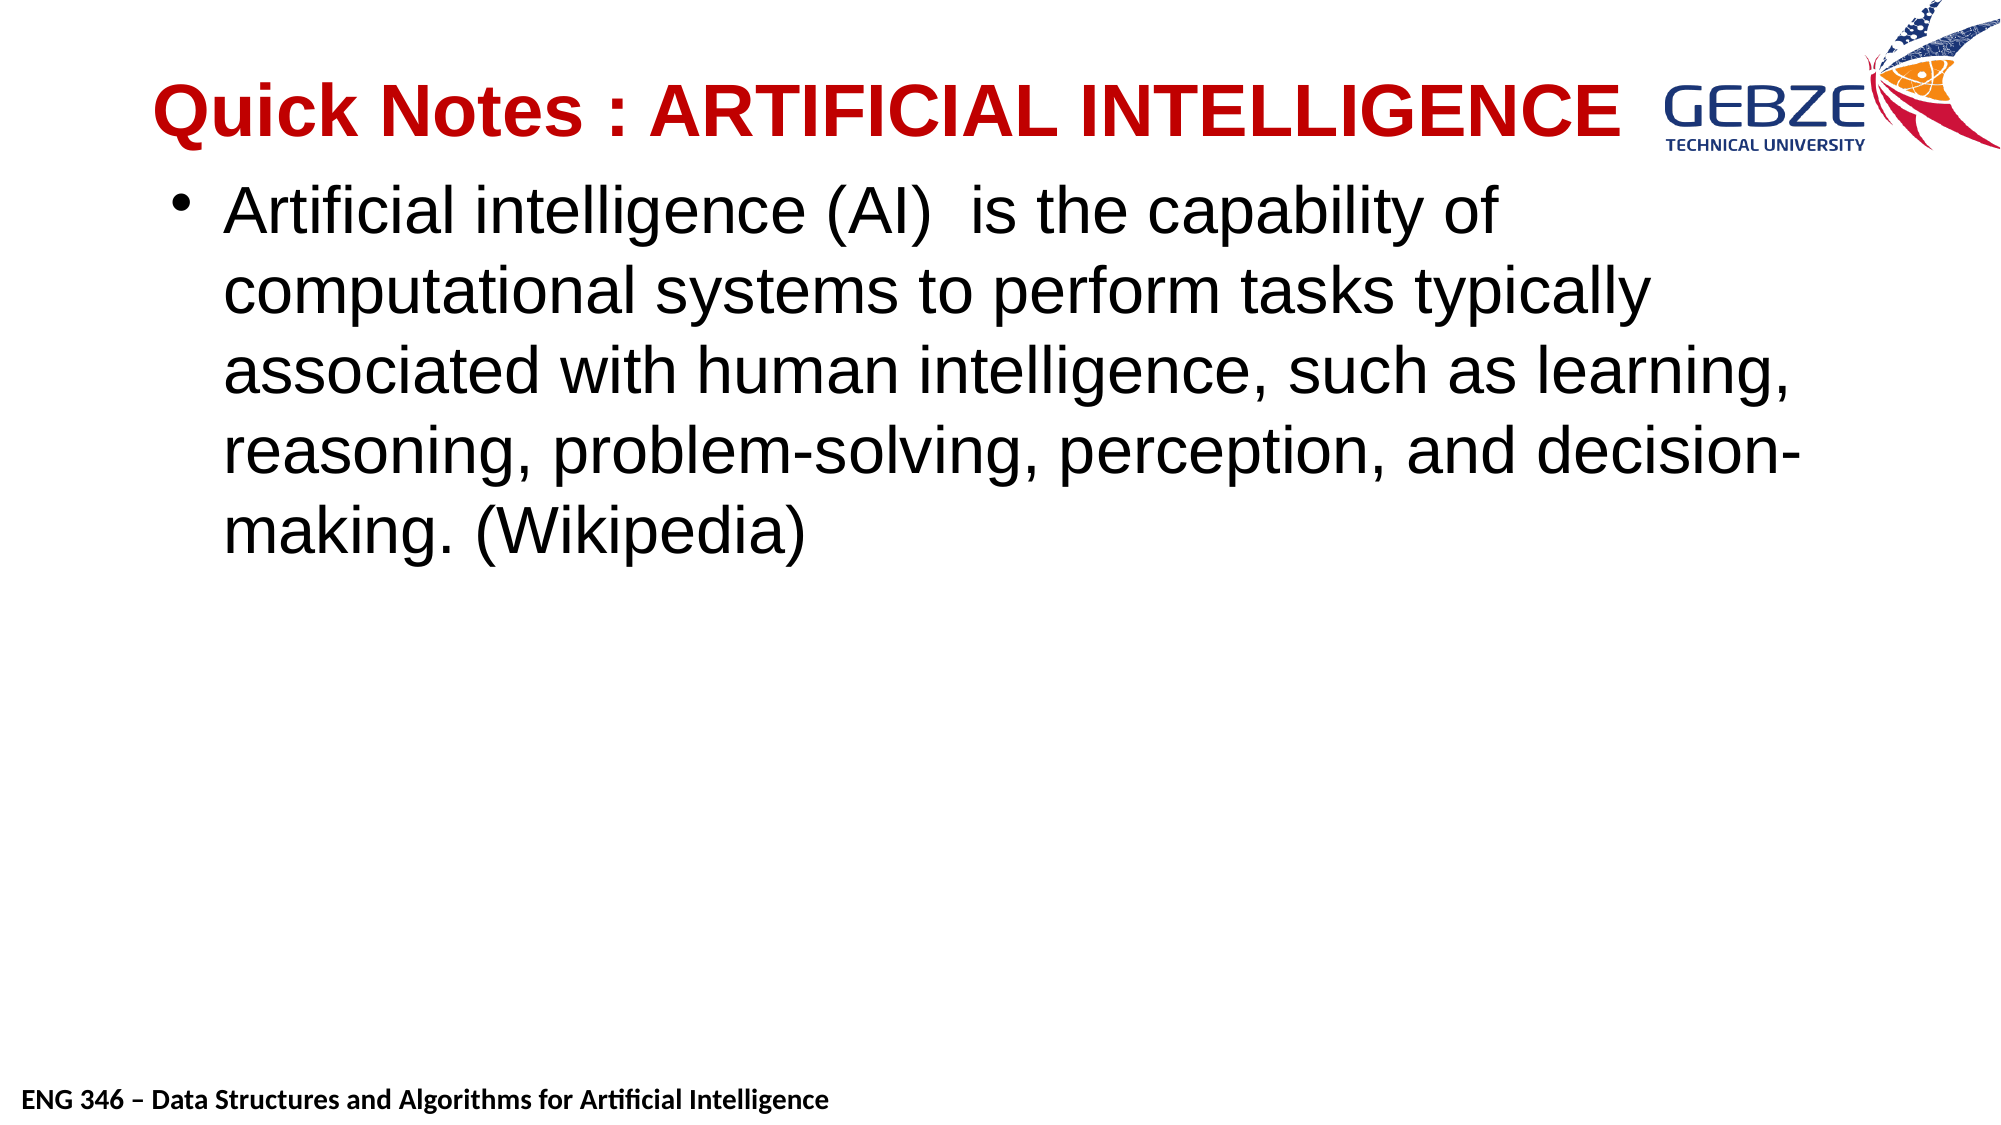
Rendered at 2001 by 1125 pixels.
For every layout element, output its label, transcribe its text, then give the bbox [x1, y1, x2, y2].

title Quick Notes : ARTIFICIAL INTELLIGENCE [137, 59, 1650, 159]
text_box Artificial intelligence (AI) is the capability of computational systems to perform tasks typically associated with human intelligence, such as learning, reasoning, problem-solving, perception, and decision-making. (Wikipedia) [137, 159, 1862, 1065]
picture [1665, 0, 2001, 151]
